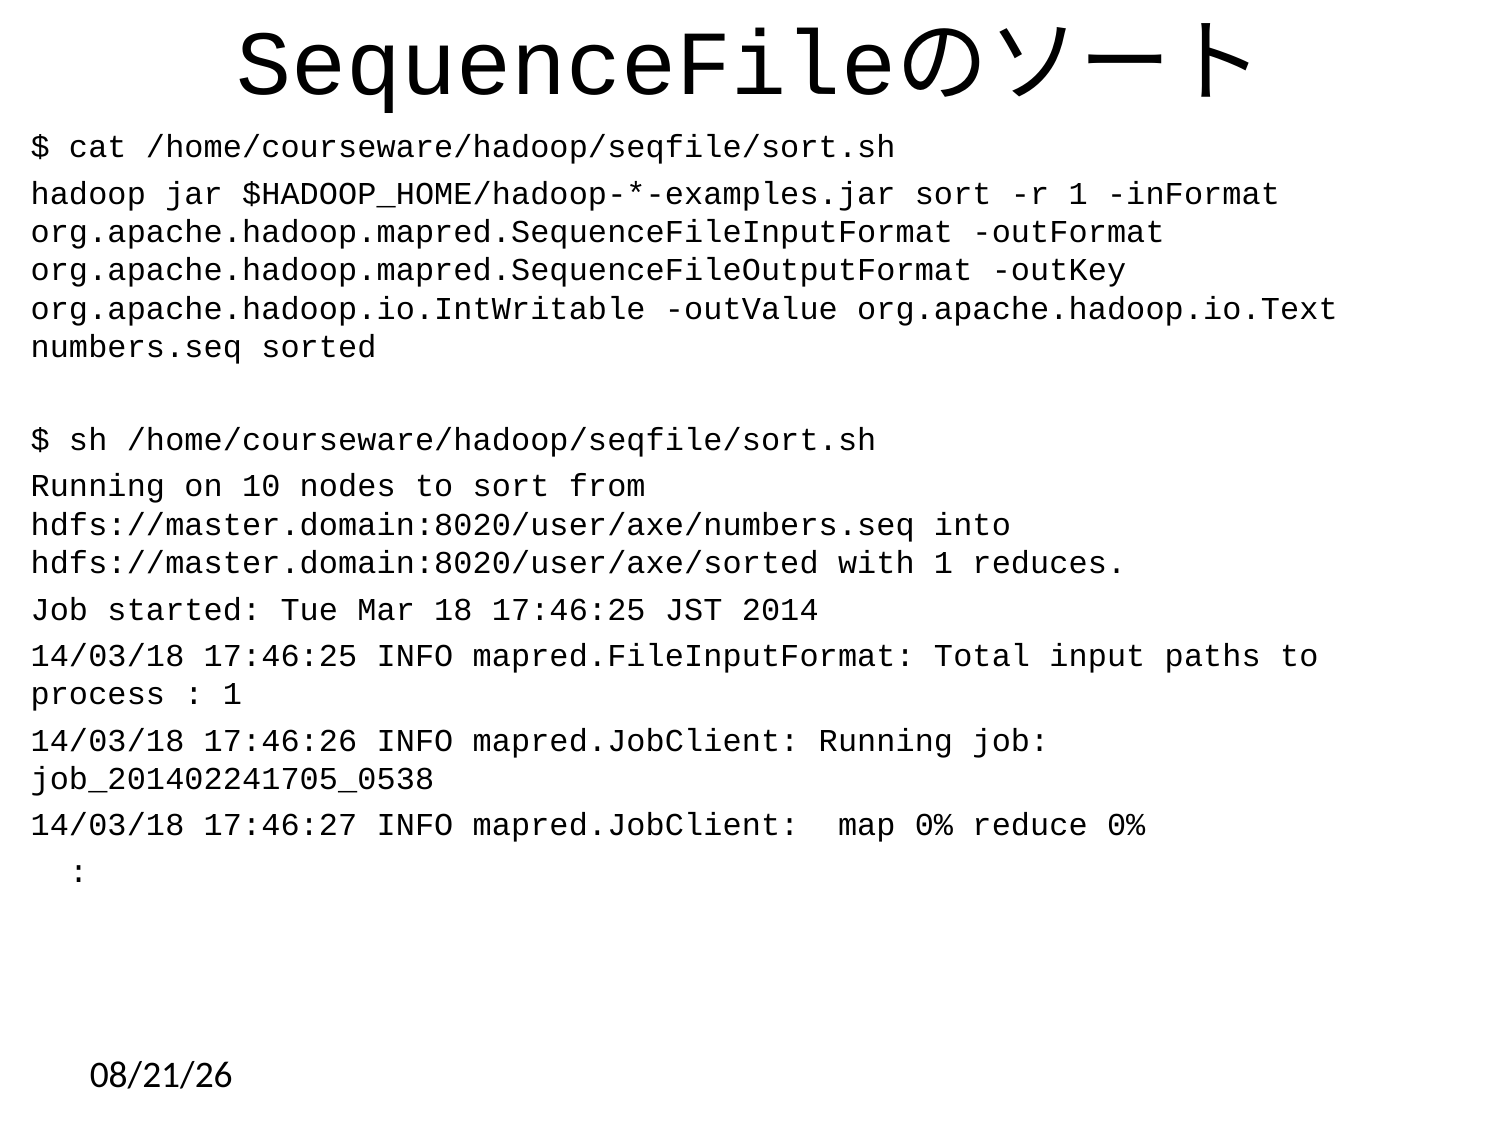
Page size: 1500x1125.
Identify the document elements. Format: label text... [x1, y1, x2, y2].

list $ cat /home/courseware/hadoop/seqfile/sort.sh hadoop jar $HADOOP_HOME/hadoop-*-examples.jar sort -r 1 -inFormat org.apache.hadoop.mapred.SequenceFileInputFormat -outFormat org.apache.hadoop.mapred.SequenceFileOutputFormat -outKey org.apache.hadoop.io.IntWritable -outValue org.apache.hadoop.io.Text numbers.seq sorted $ sh /home/courseware/hadoop/seqfile/sort.sh Running on 10 nodes to sort from hdfs://master.domain:8020/user/axe/numbers.seq into hdfs://master.domain:8020/user/axe/sorted with 1 reduces. Job started: Tue Mar 18 17:46:25 JST 2014 14/03/18 17:46:25 INFO mapred.FileInputFormat: Total input paths to process : 1 14/03/18 17:46:26 INFO mapred.JobClient: Running job: job_201402241705_0538 14/03/18 17:46:27 INFO mapred.JobClient: map 0% reduce 0% : [15, 118, 1418, 911]
title SequenceFileのソート [75, 0, 1426, 121]
